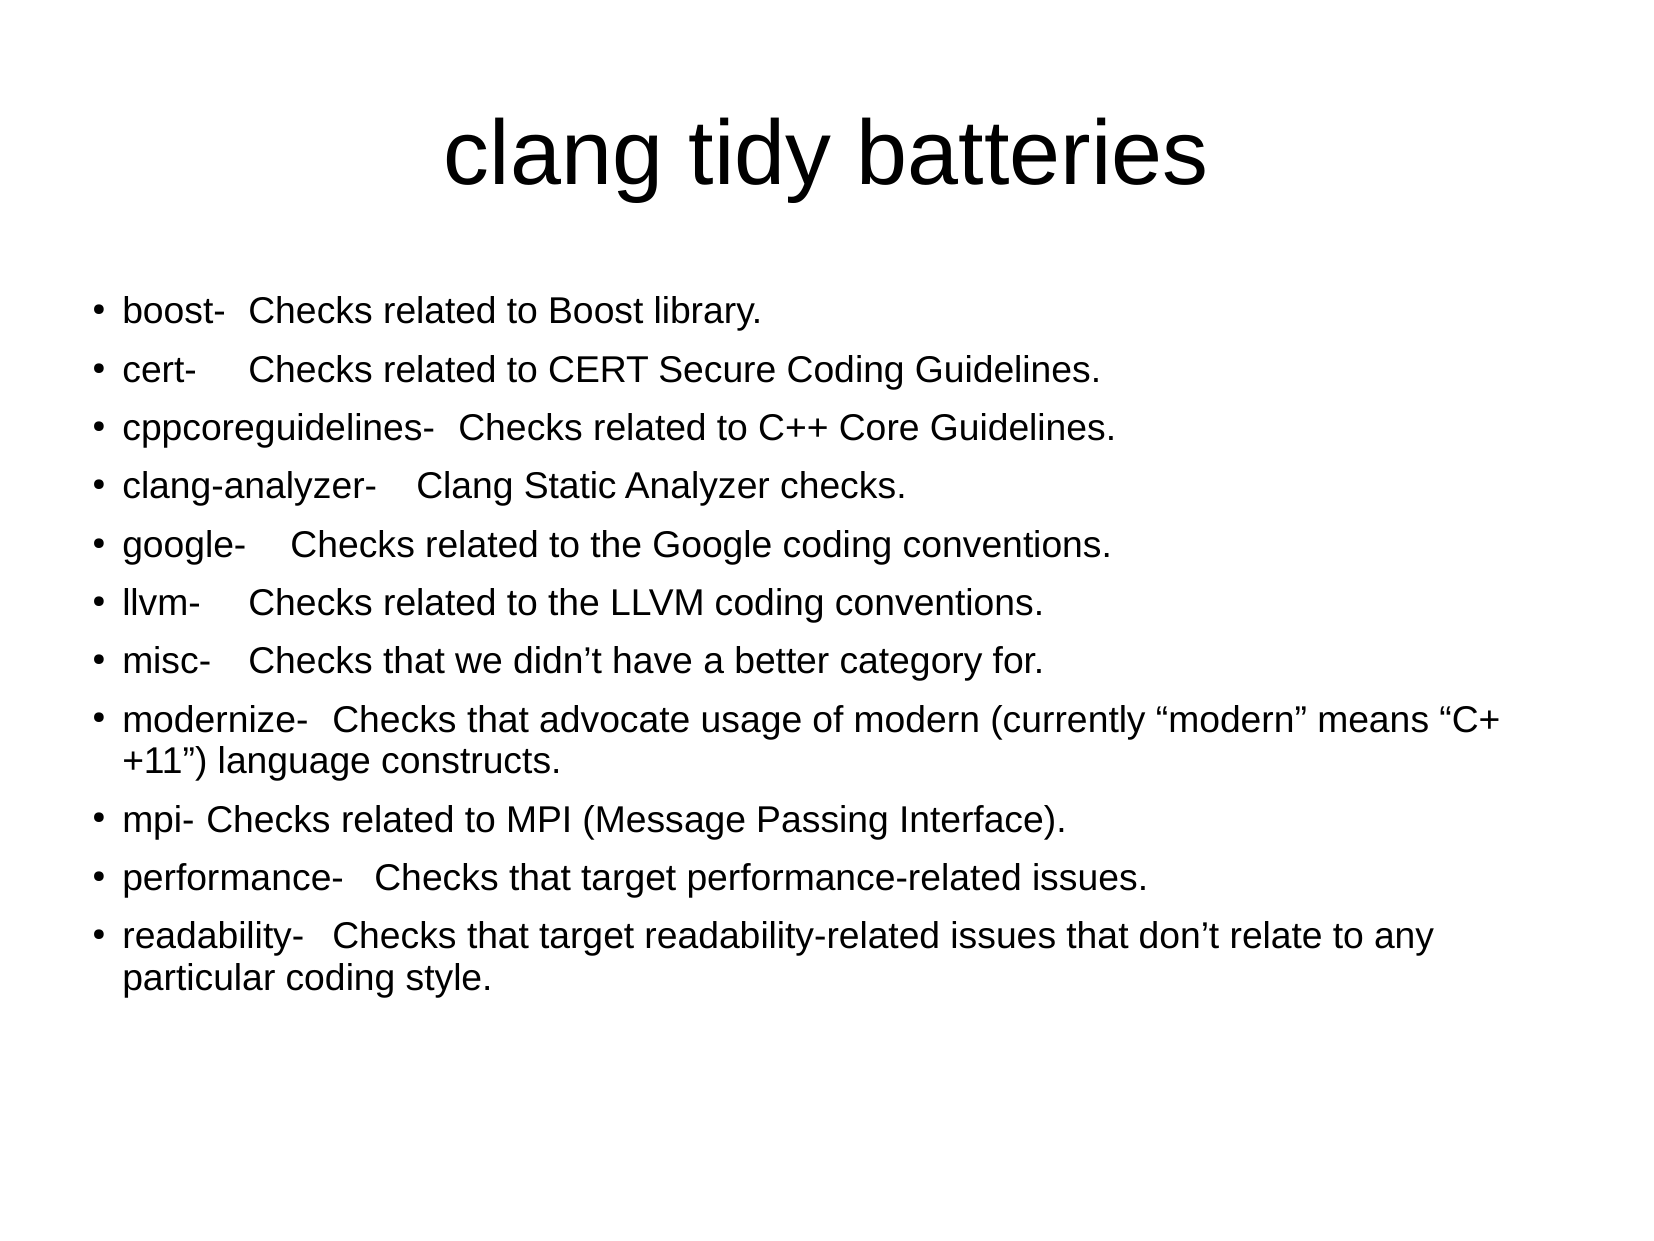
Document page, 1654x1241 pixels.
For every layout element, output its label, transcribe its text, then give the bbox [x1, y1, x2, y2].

list boost- Checks related to Boost library. cert- Checks related to CERT Secure Coding Guidelines. cppcoreguidelines- Checks related to C++ Core Guidelines. clang-analyzer- Clang Static Analyzer checks. google- Checks related to the Google coding conventions. llvm- Checks related to the LLVM coding conventions. misc- Checks that we didn’t have a better category for. modernize- Checks that advocate usage of modern (currently “modern” means “C++11”) language constructs. mpi- Checks related to MPI (Message Passing Interface). performance- Checks that target performance-related issues. readability- Checks that target readability-related issues that don’t relate to any particular coding style. [82, 290, 1571, 1010]
title clang tidy batteries [82, 49, 1571, 257]
